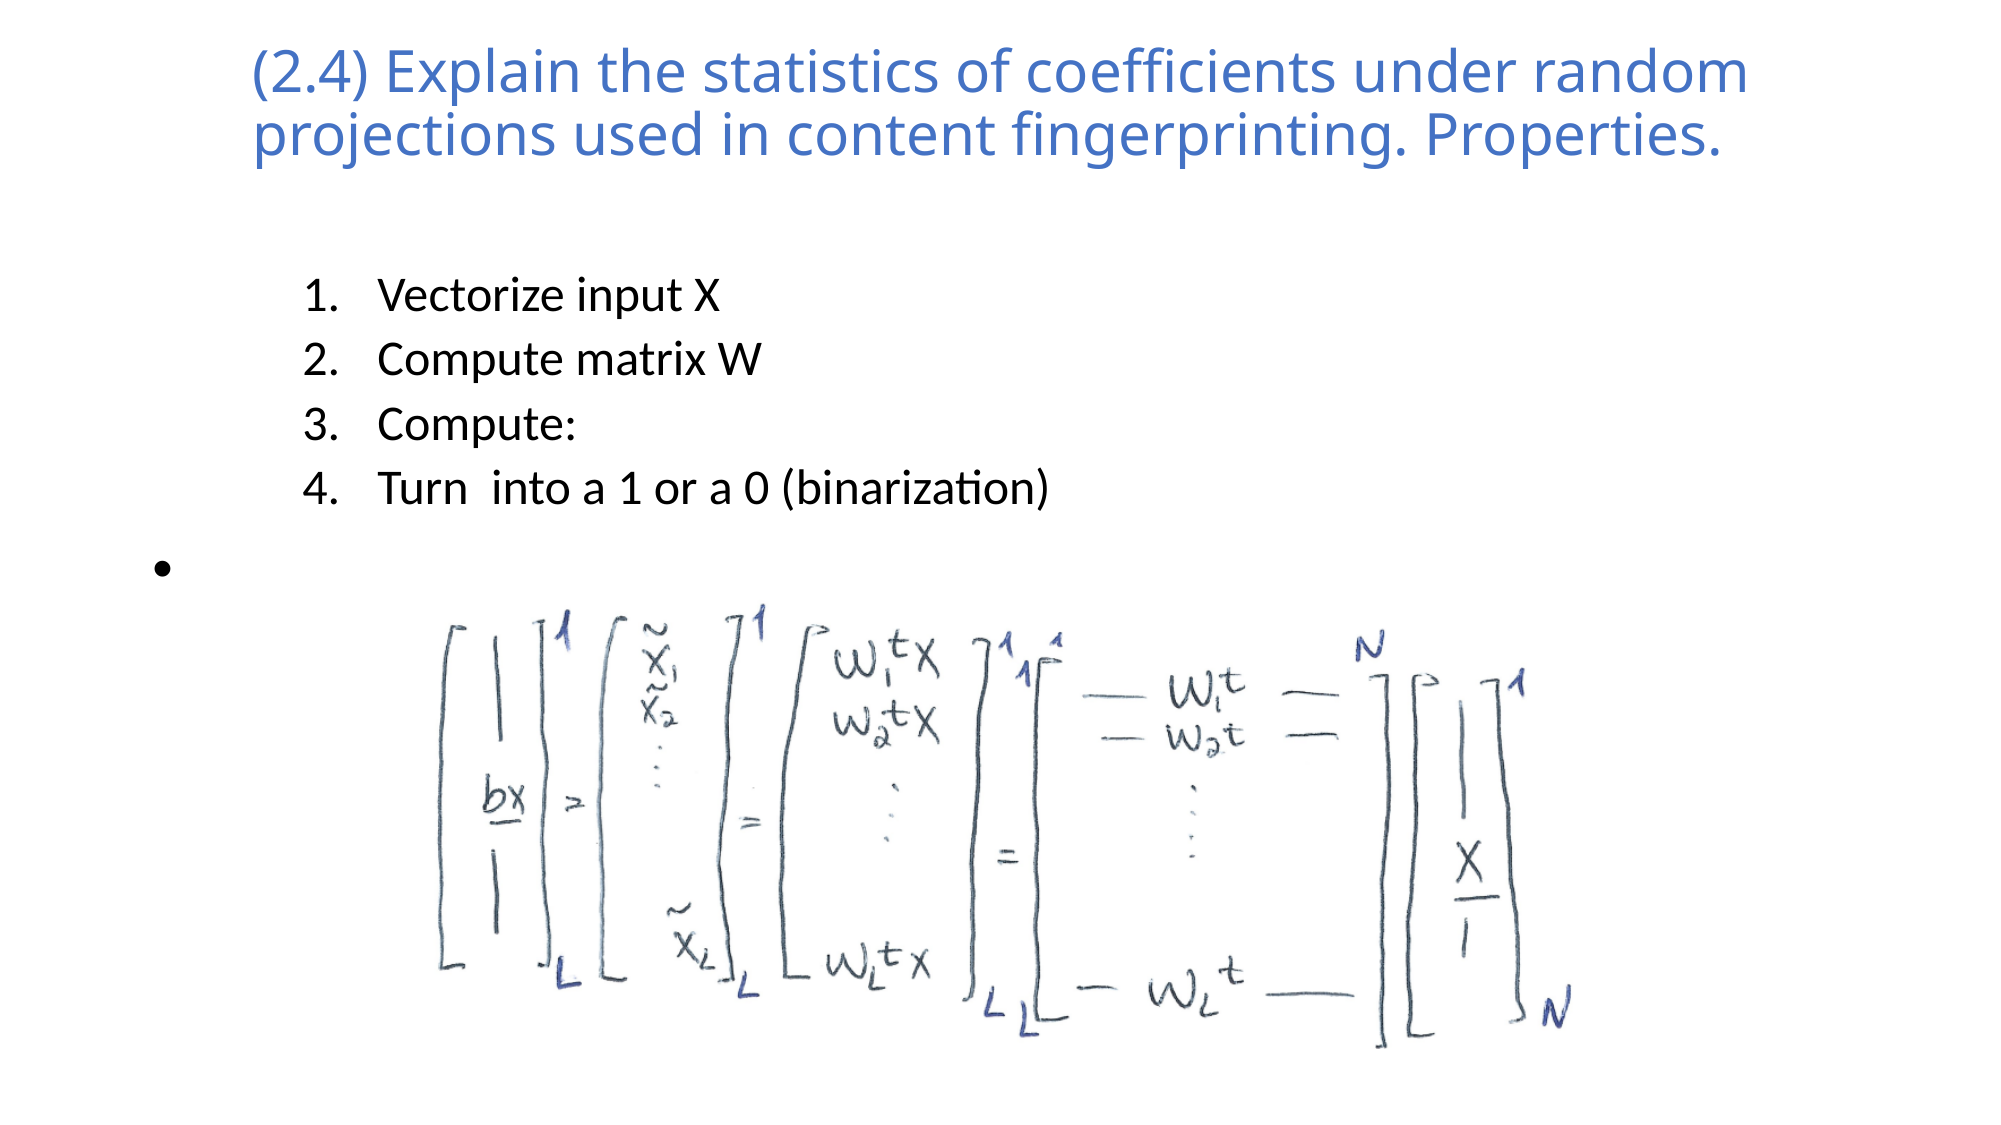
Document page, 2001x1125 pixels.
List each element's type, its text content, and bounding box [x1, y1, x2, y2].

title (2.4) Explain the statistics of coefficients under random projections used in content fingerprinting. Properties. [237, 34, 1876, 194]
picture [420, 597, 1580, 1049]
list Vectorize input X Compute matrix W Compute: Turn into a 1 or a 0 (binarization) [137, 260, 1863, 975]
